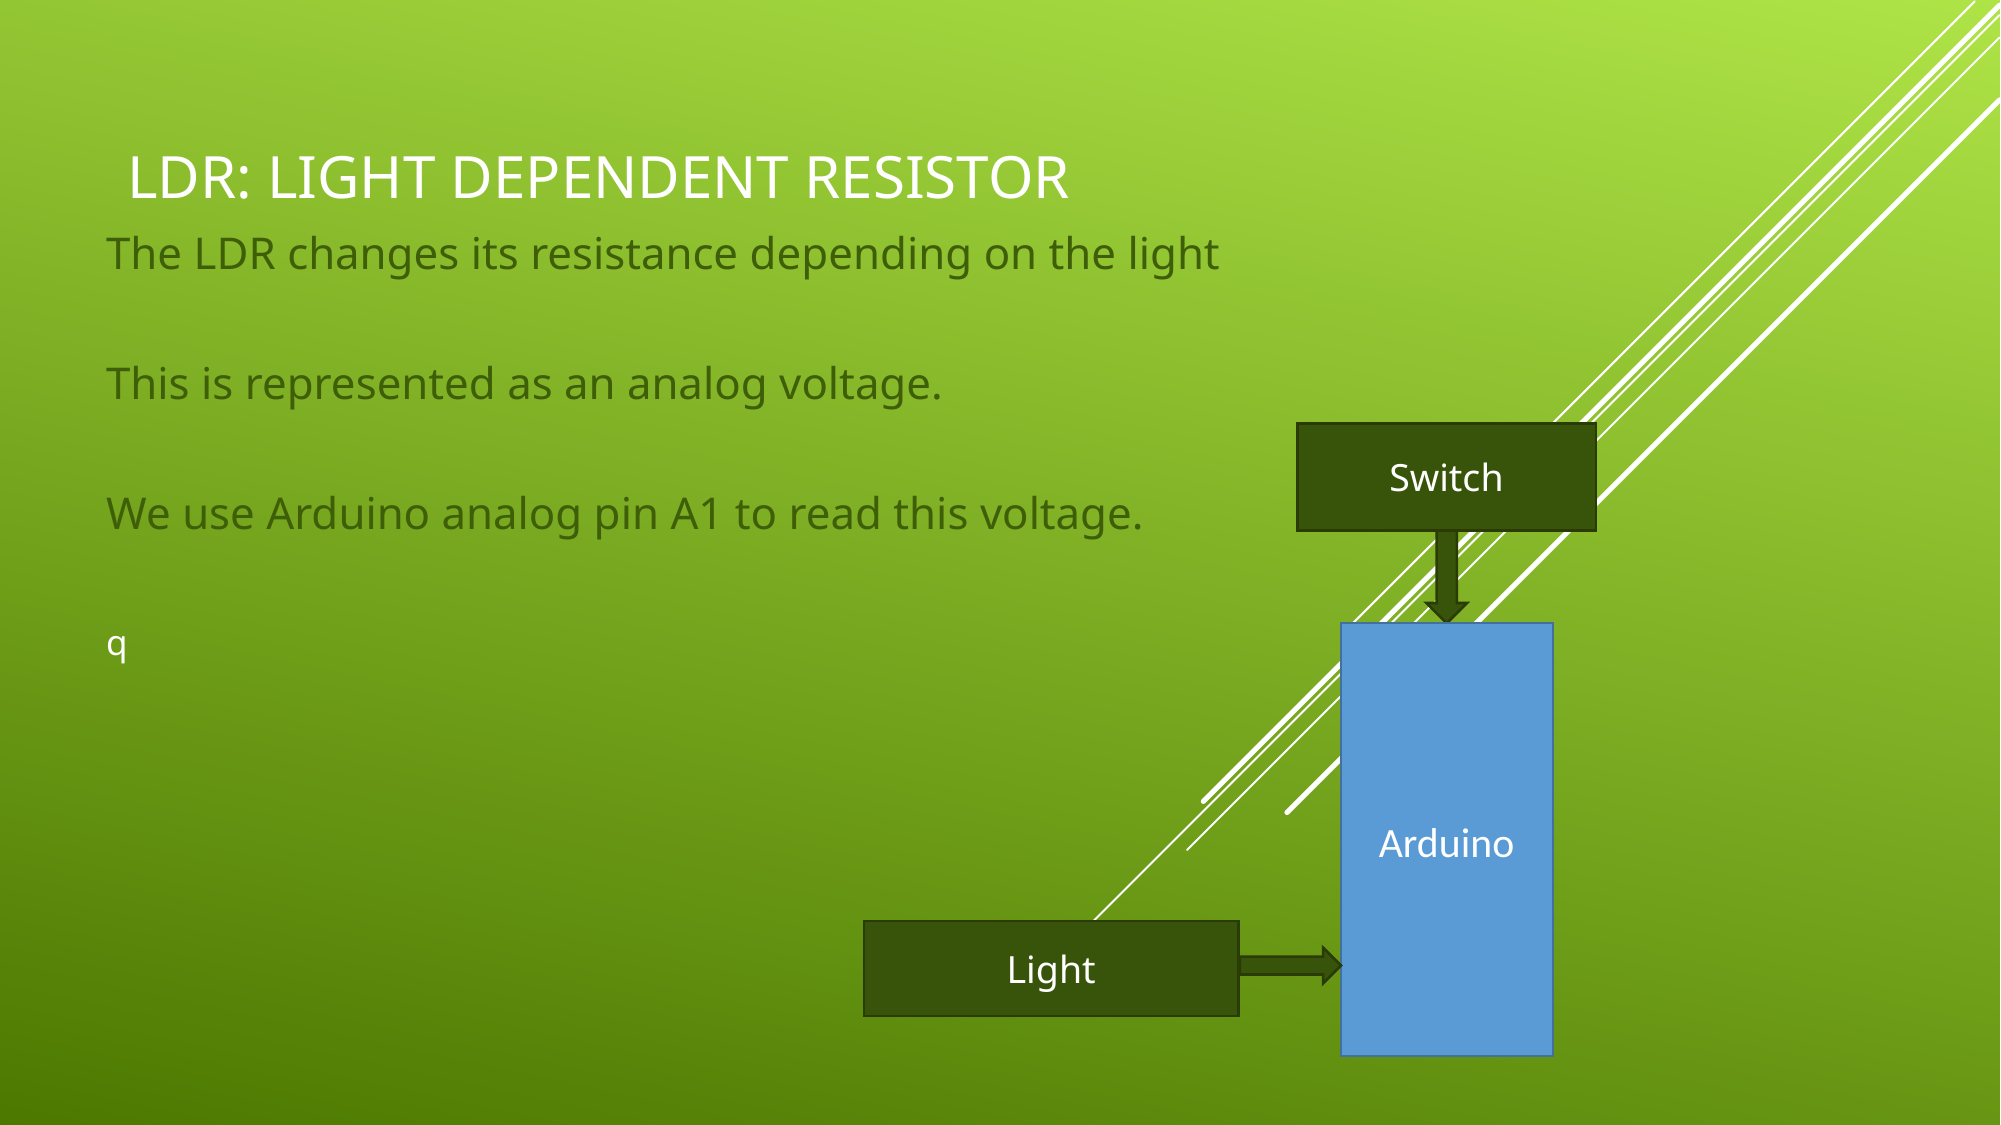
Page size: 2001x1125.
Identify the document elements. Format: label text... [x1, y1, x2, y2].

subtitle The LDR changes its resistance depending on the light This is represented as an analog voltage. We use Arduino analog pin A1 to read this voltage. [91, 217, 1812, 909]
text_box [1239, 947, 1342, 984]
text_box Light [864, 921, 1239, 1016]
title LDR: Light Dependent resistor [112, 38, 1833, 218]
text_box [1426, 530, 1468, 623]
text_box Arduino [1341, 623, 1553, 1056]
text_box Switch [1298, 423, 1596, 530]
